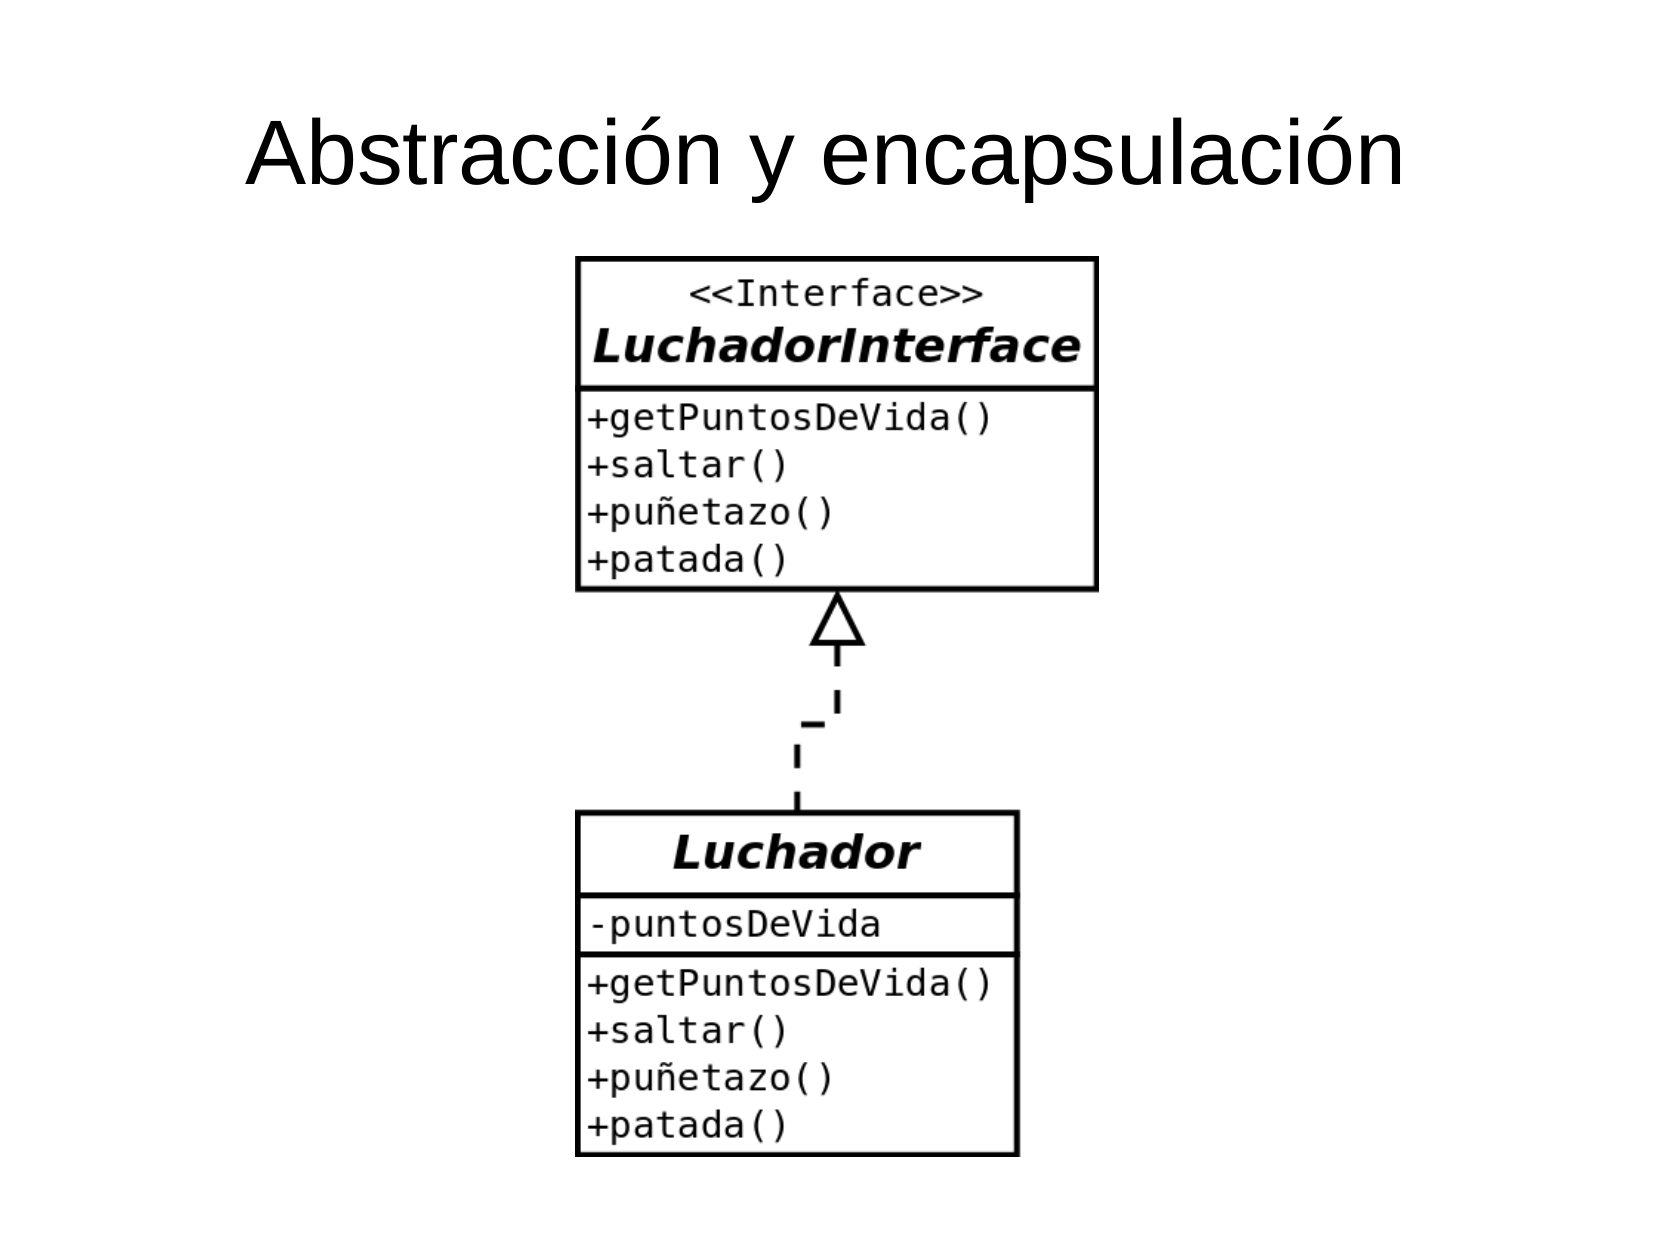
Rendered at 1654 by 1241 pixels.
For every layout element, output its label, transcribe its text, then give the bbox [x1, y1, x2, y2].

title Abstracción y encapsulación [82, 49, 1571, 257]
picture [575, 256, 1099, 1158]
